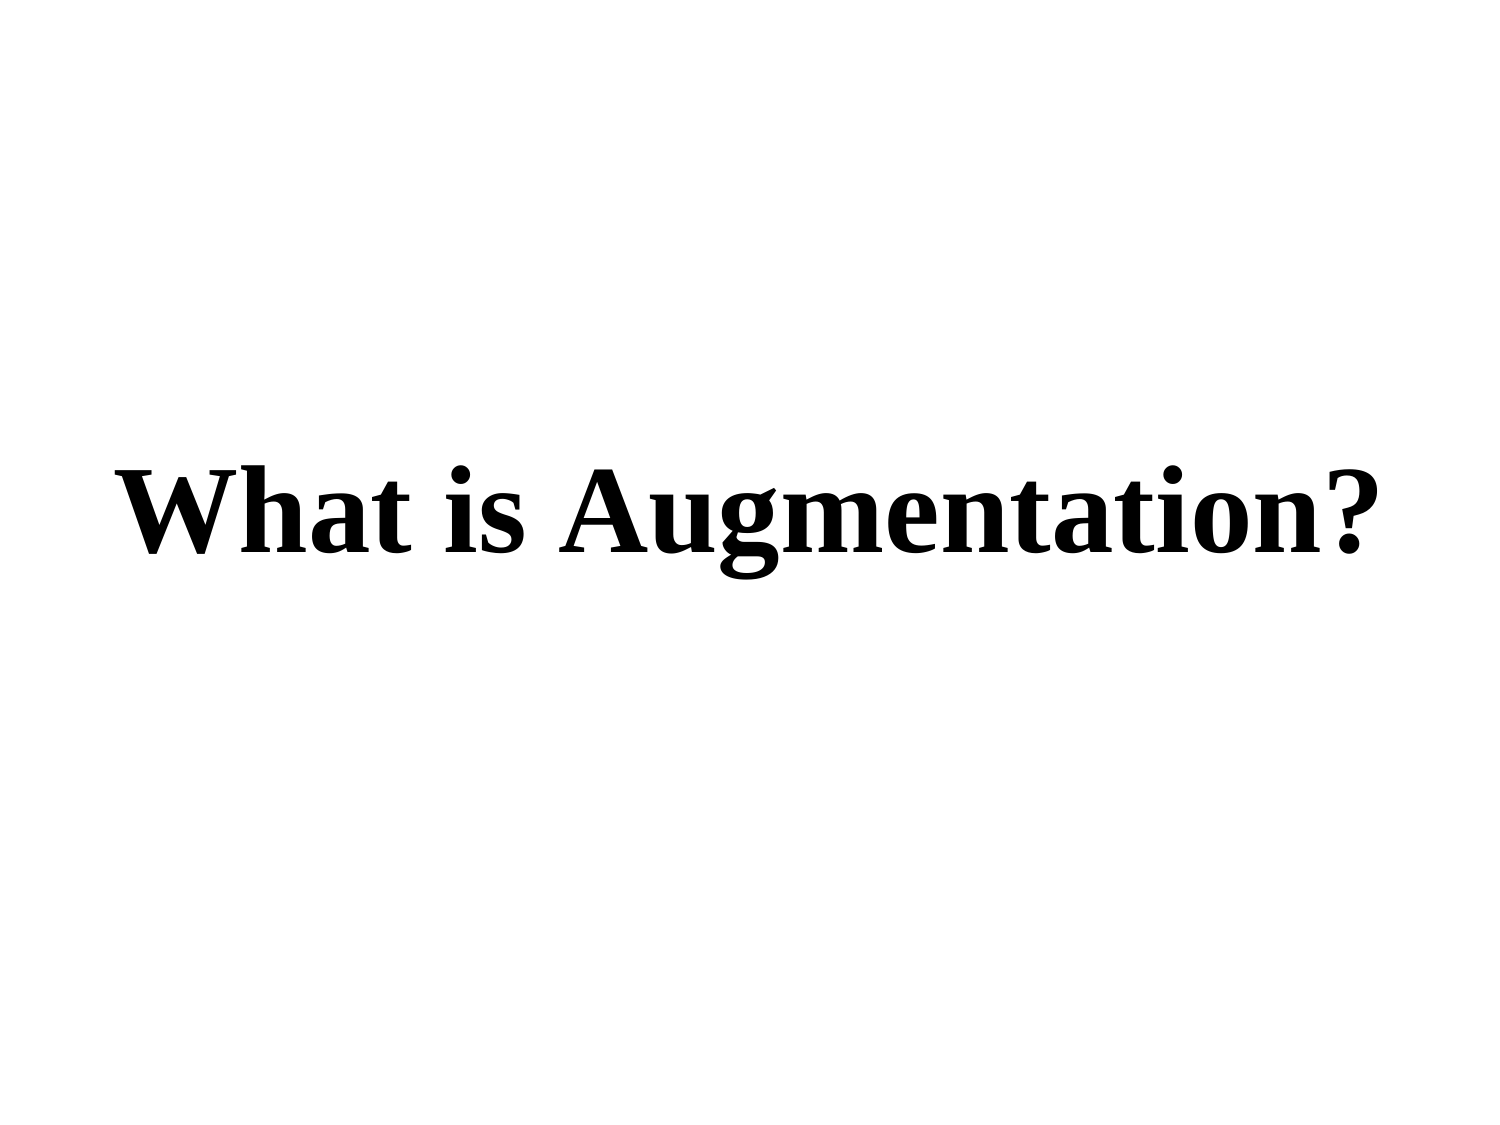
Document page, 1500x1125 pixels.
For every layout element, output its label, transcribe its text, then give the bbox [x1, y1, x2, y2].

title What is Augmentation? [112, 432, 1387, 606]
